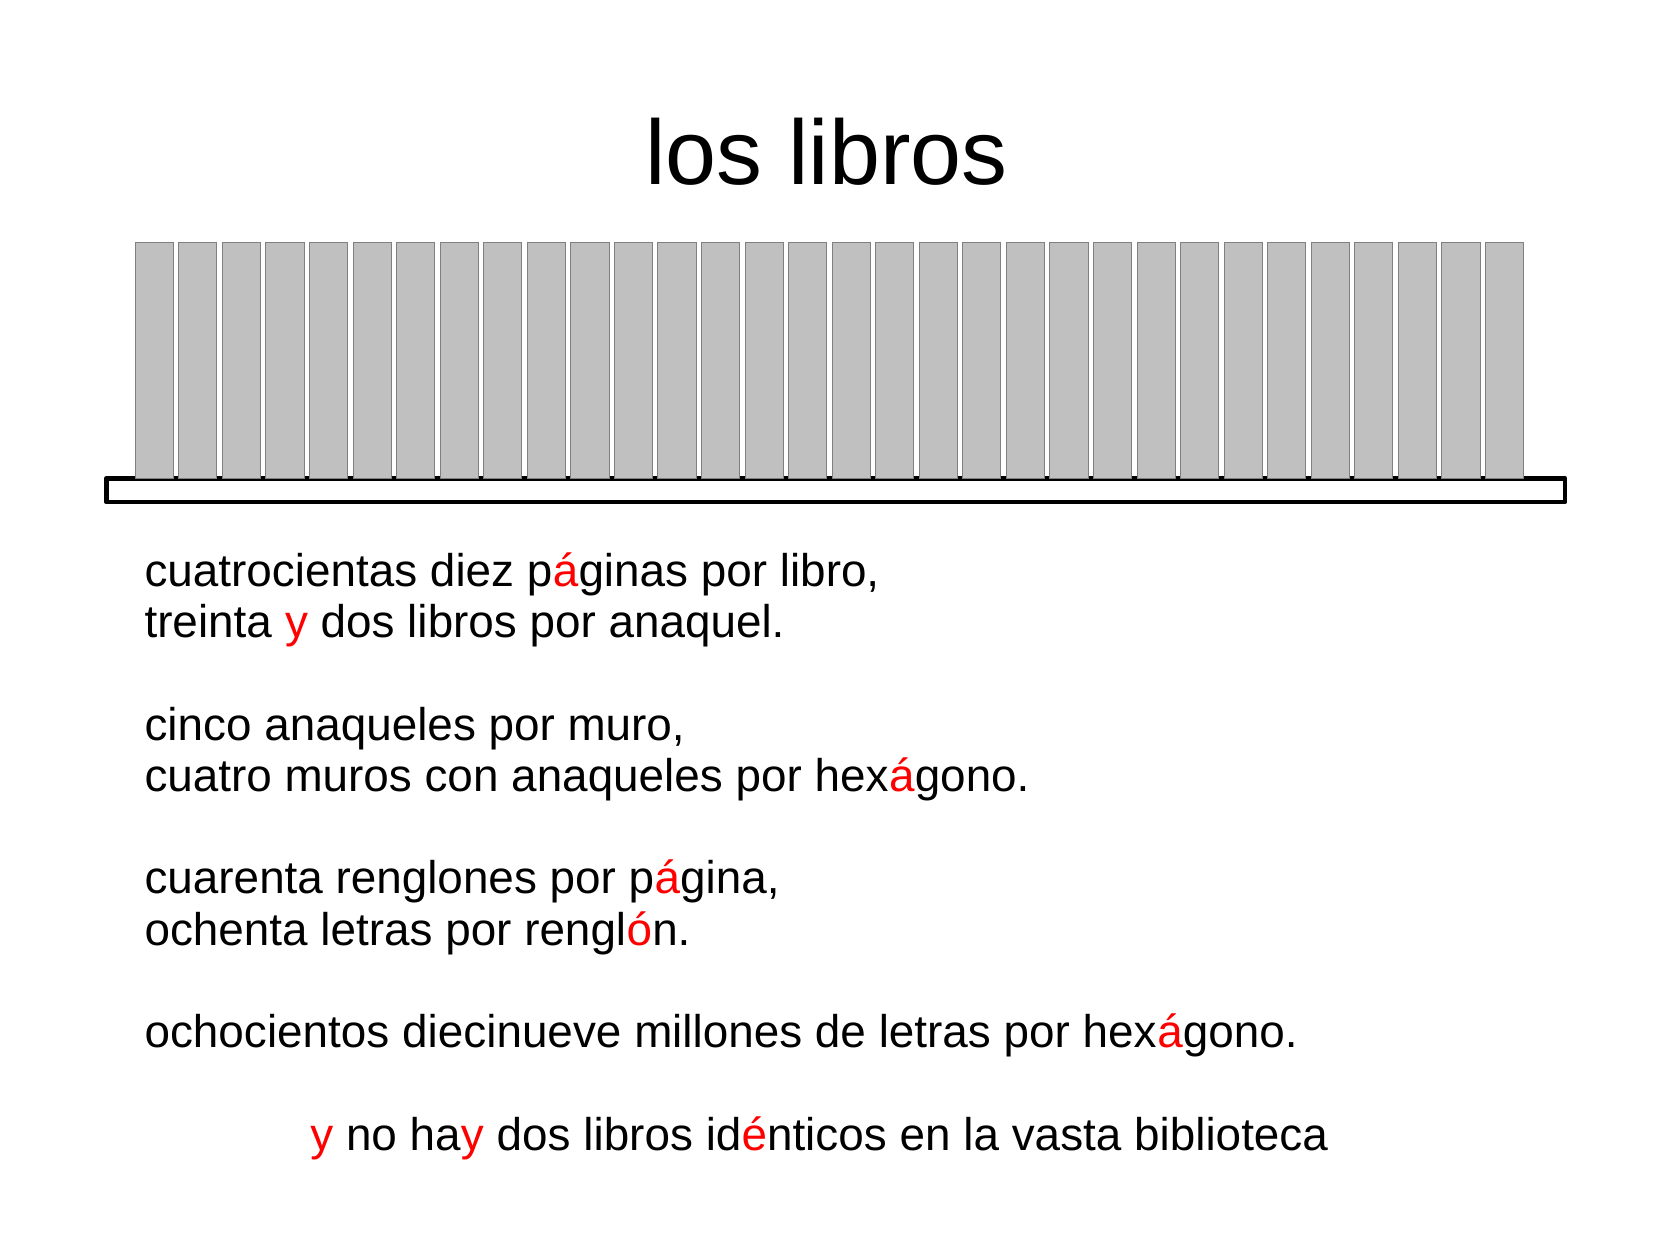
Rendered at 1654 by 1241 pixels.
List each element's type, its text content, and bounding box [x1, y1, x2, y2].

title los libros [82, 49, 1571, 257]
text_box [106, 242, 1565, 502]
text_box cuatrocientas diez páginas por libro, treinta y dos libros por anaquel. cinco anaqueles por muro, cuatro muros con anaqueles por hexágono. cuarenta renglones por página, ochenta letras por renglón. ochocientos diecinueve millones de letras por hexágono. y no hay dos libros idénticos en la vasta biblioteca [129, 537, 1524, 1168]
